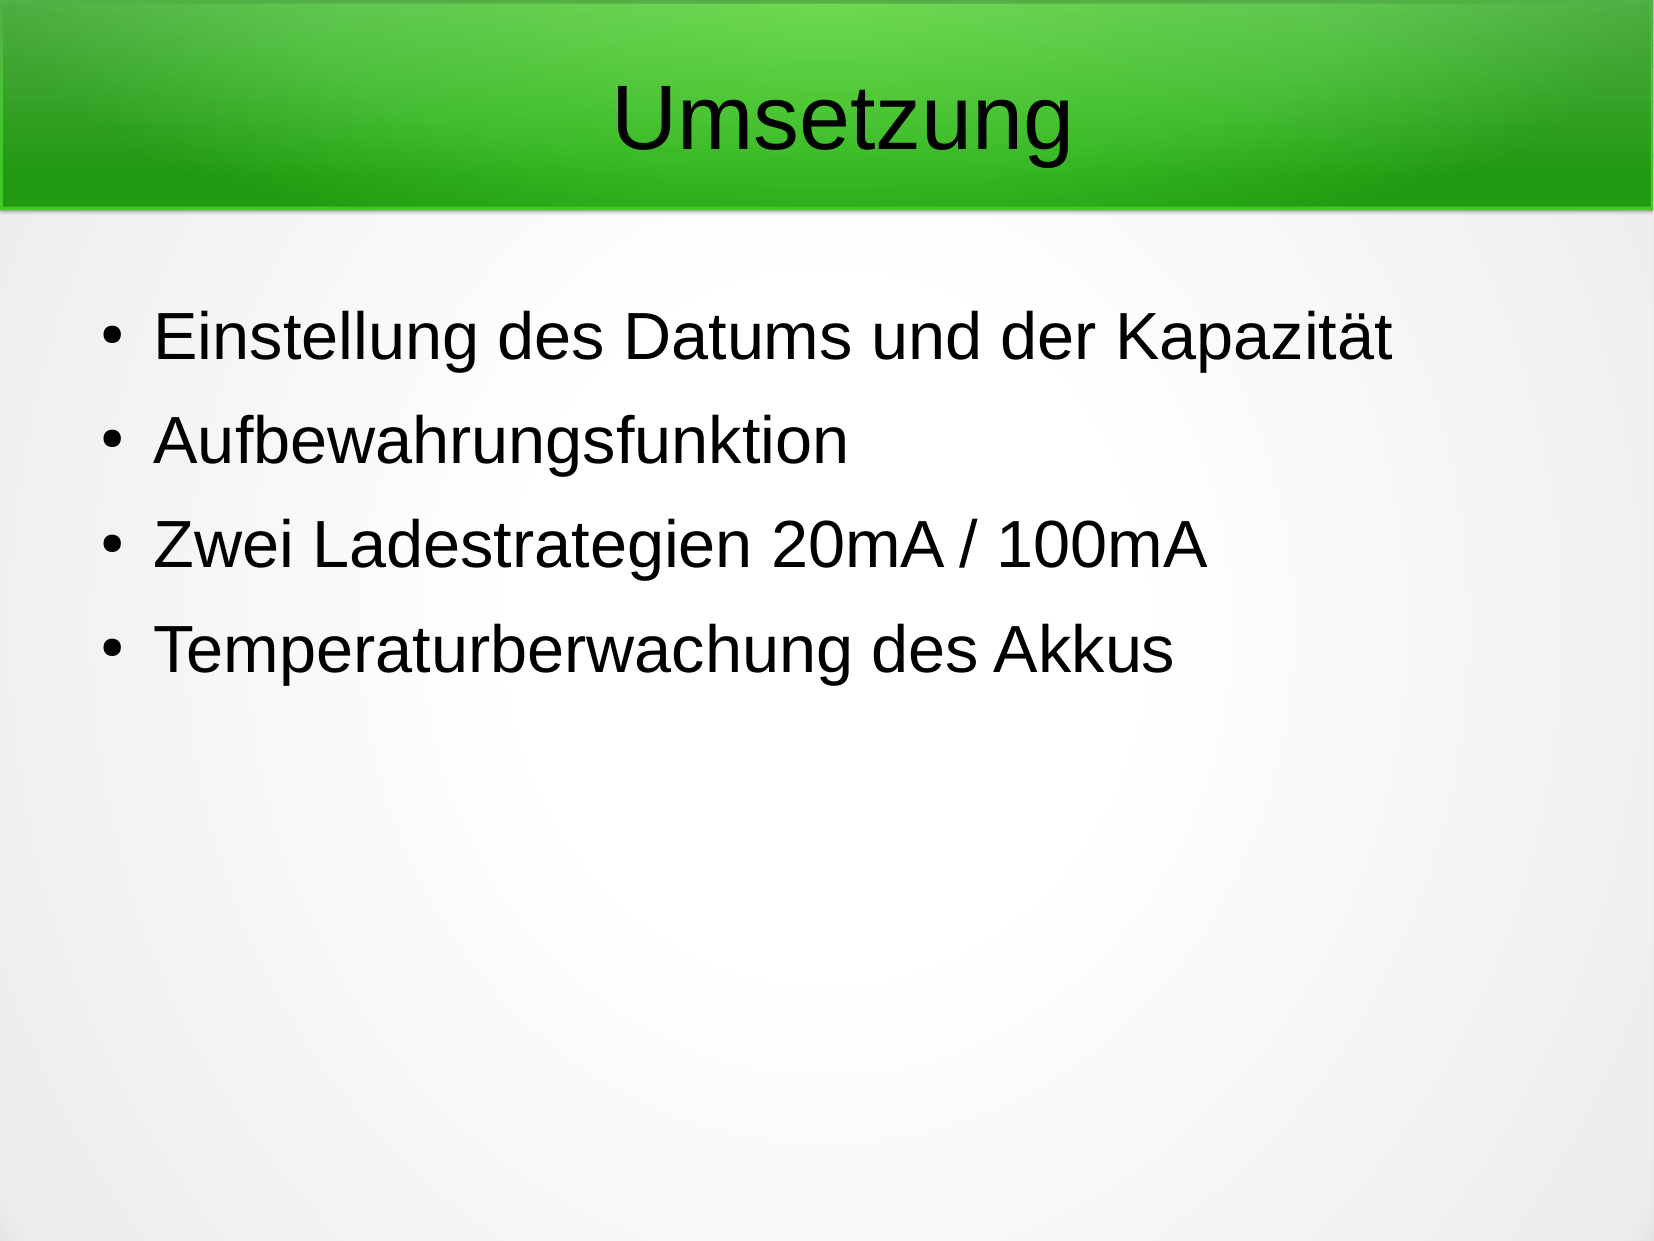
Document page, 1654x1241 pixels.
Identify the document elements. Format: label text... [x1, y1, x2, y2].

title Umsetzung [82, 47, 1571, 189]
list Einstellung des Datums und der Kapazität Aufbewahrungsfunktion Zwei Ladestrategien 20mA / 100mA Temperaturberwachung des Akkus [82, 299, 1571, 1019]
